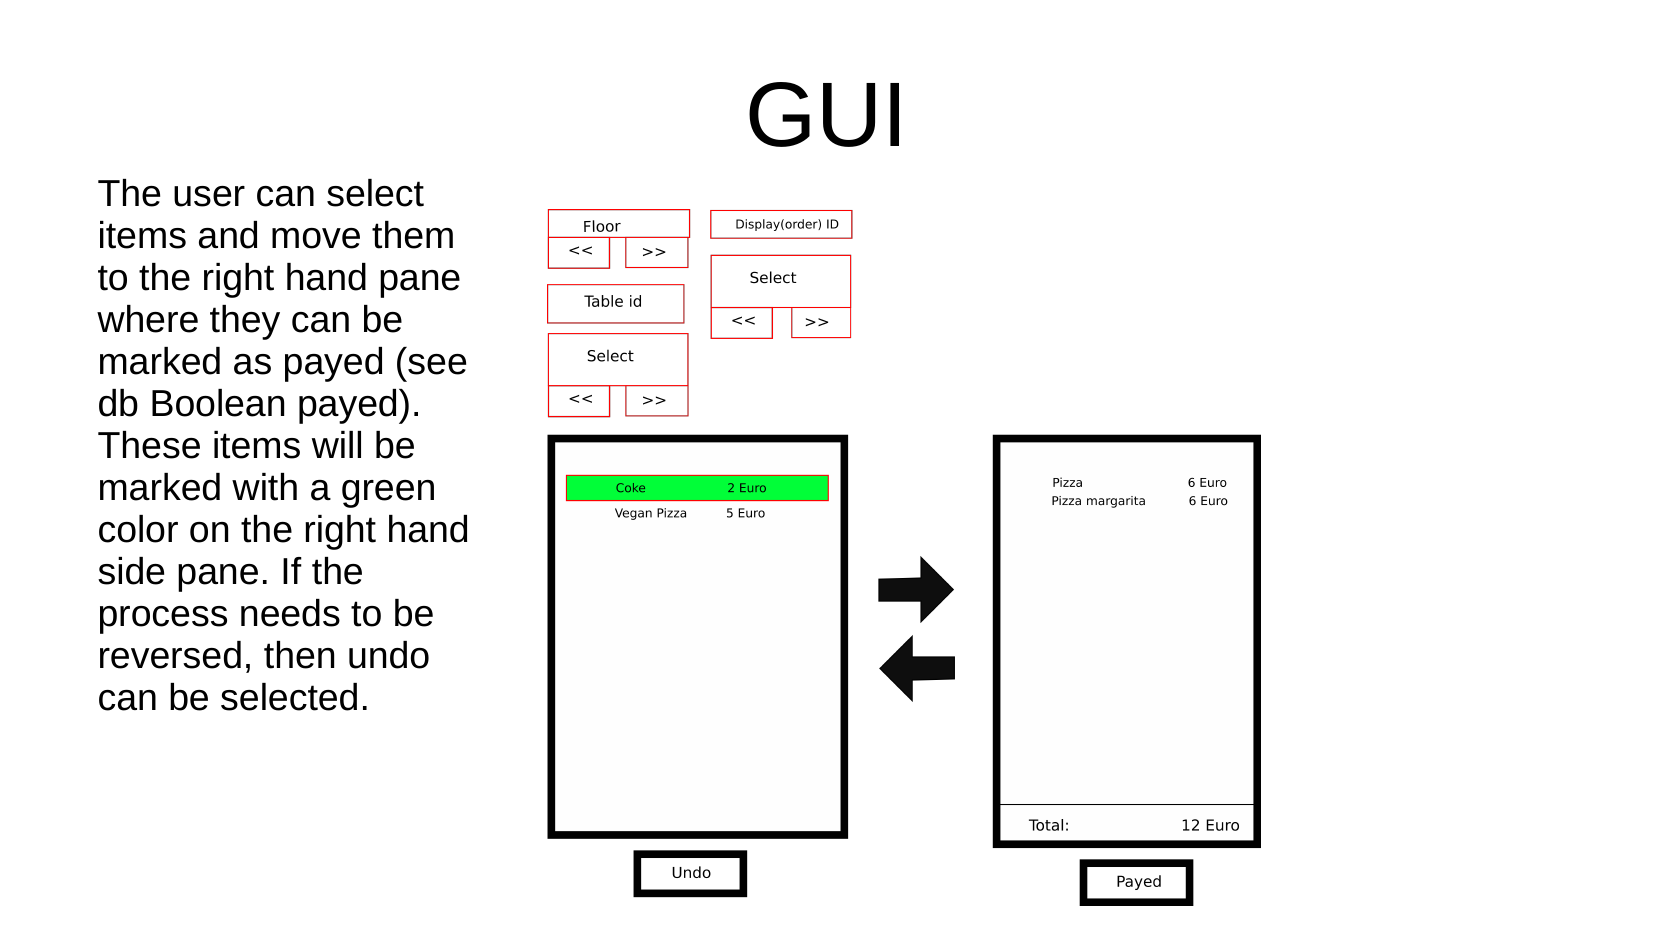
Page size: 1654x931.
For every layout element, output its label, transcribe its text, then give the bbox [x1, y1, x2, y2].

text_box The user can select items and move them to the right hand pane where they can be marked as payed (see db Boolean payed). These items will be marked with a green color on the right hand side pane. If the process needs to be reversed, then undo can be selected. [82, 165, 511, 726]
picture [547, 209, 1261, 906]
title GUI [82, 37, 1571, 193]
